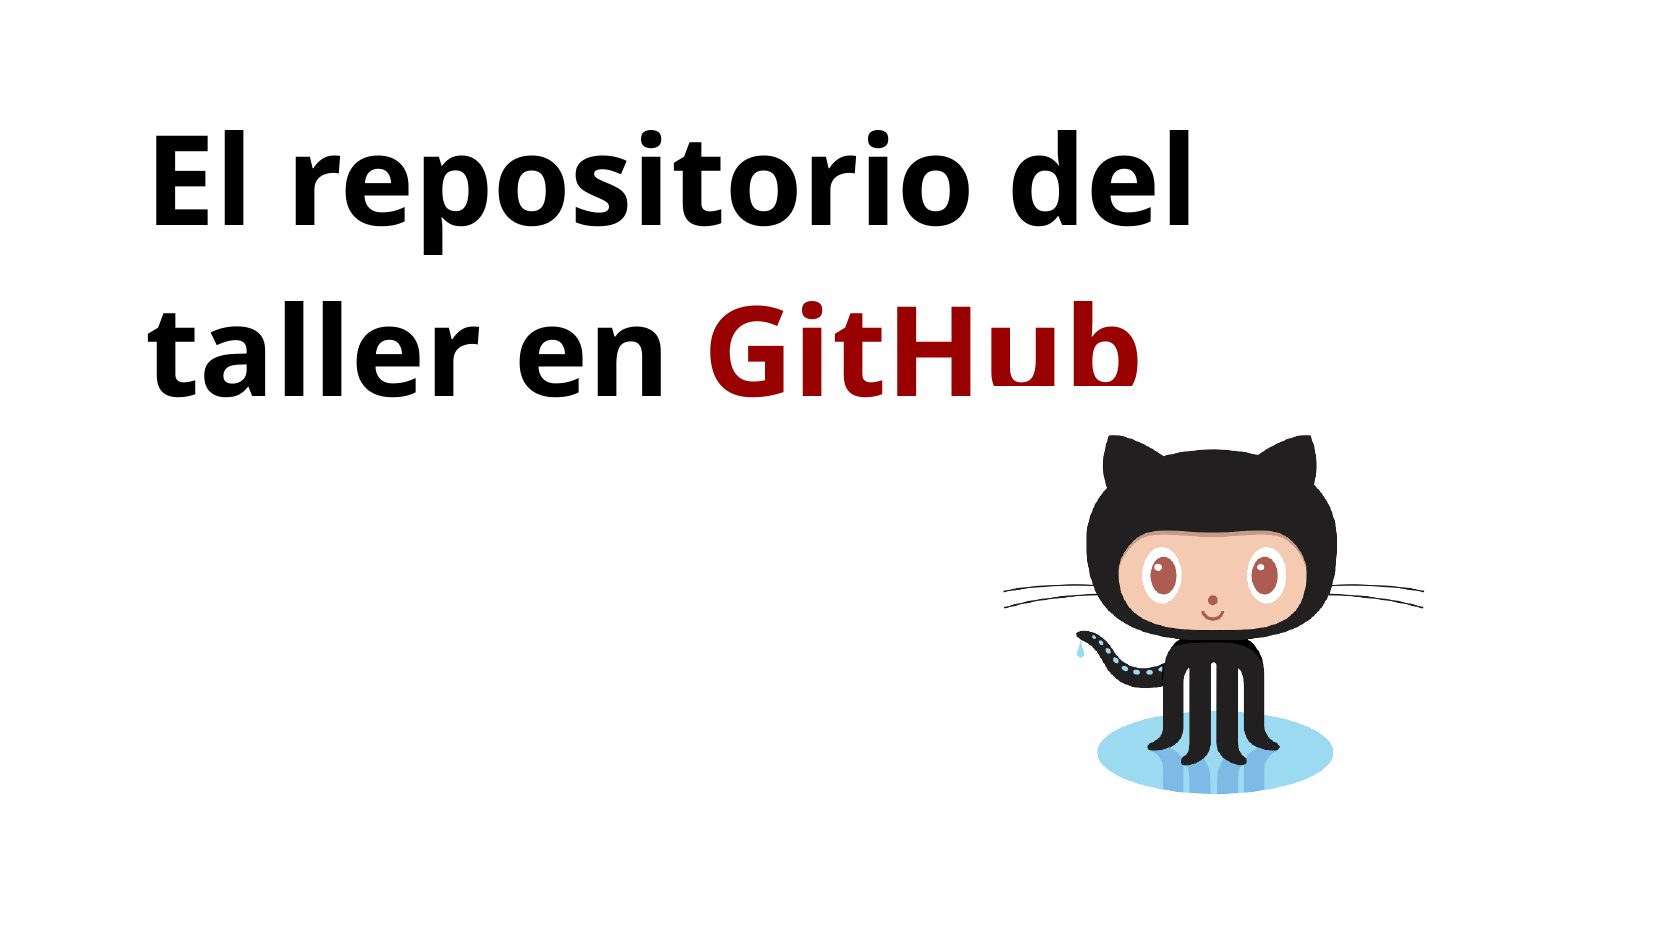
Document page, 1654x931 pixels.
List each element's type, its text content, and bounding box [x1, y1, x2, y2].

picture [971, 386, 1454, 842]
text_box El repositorio del taller en GitHub [130, 84, 1523, 476]
